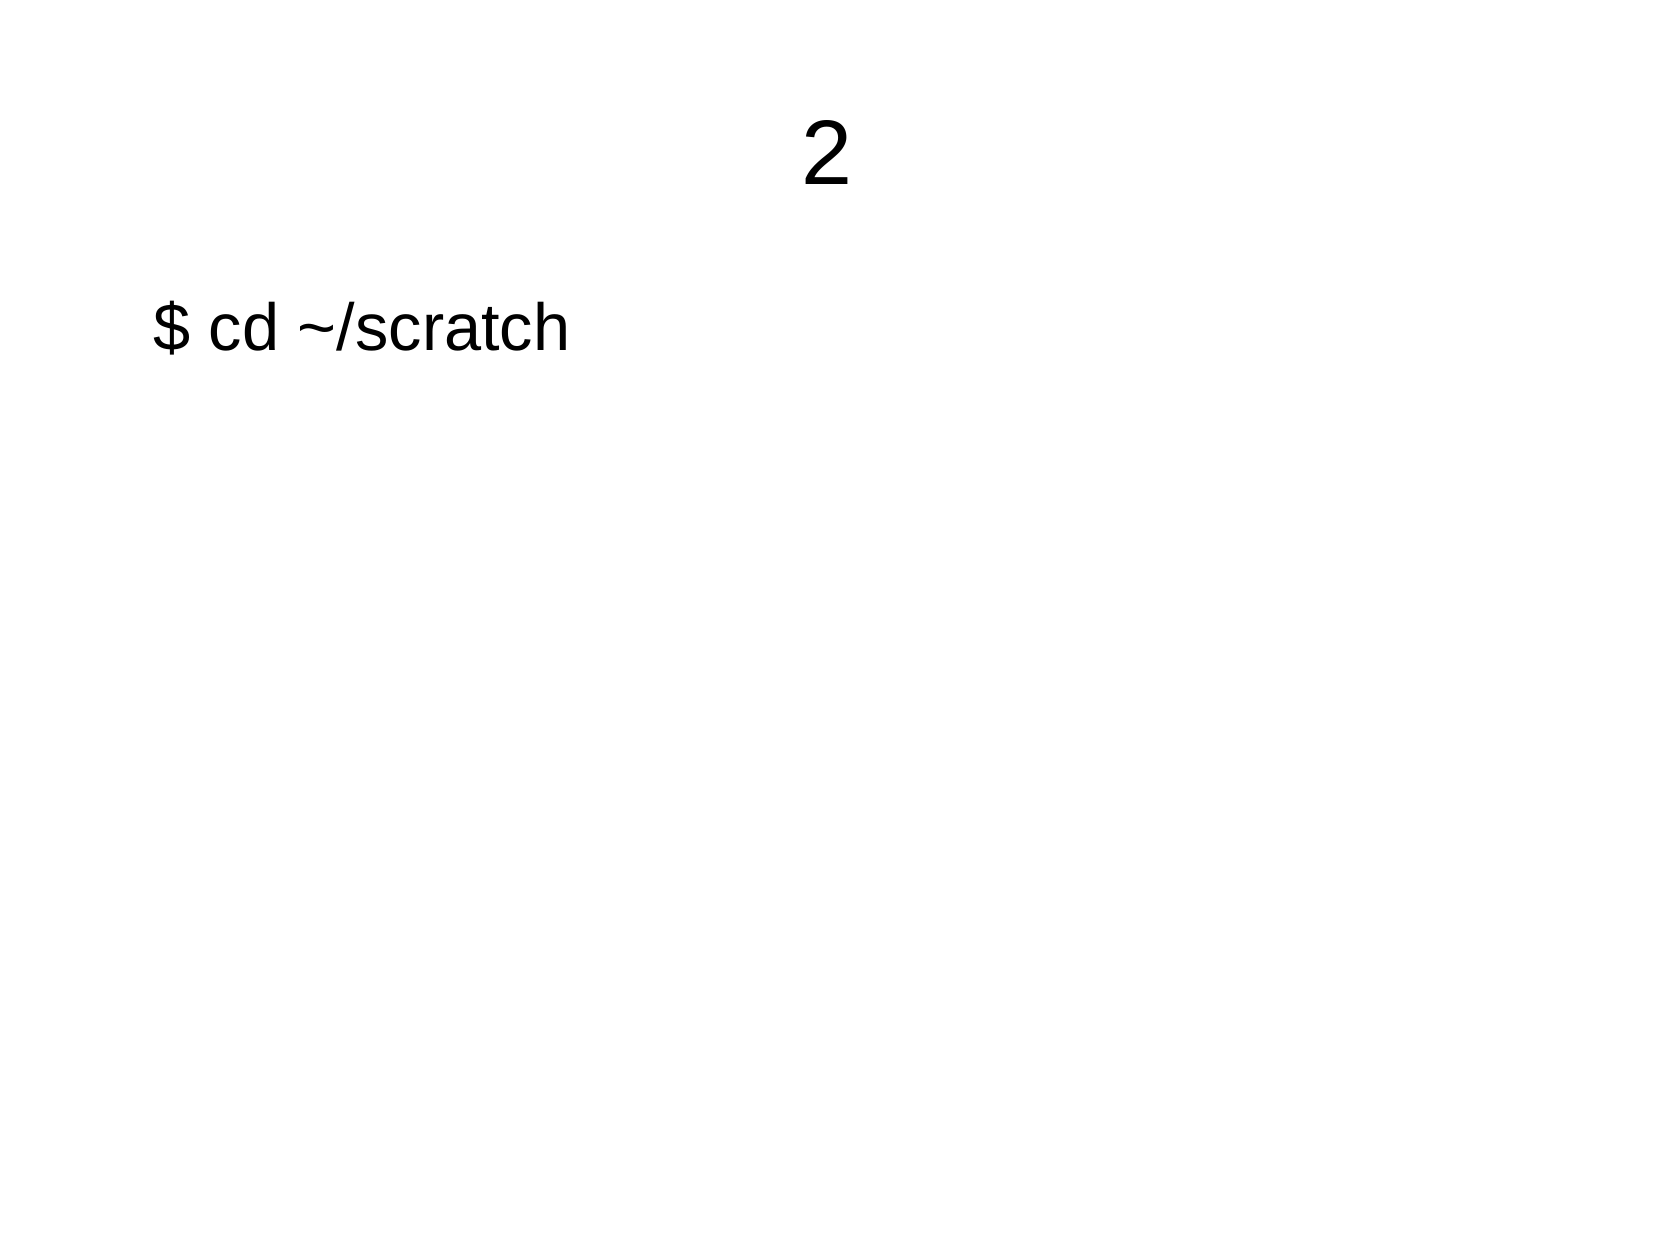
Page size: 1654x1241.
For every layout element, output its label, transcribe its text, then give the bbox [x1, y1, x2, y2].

list $ cd ~/scratch [82, 290, 1571, 1010]
title 2 [82, 49, 1571, 257]
